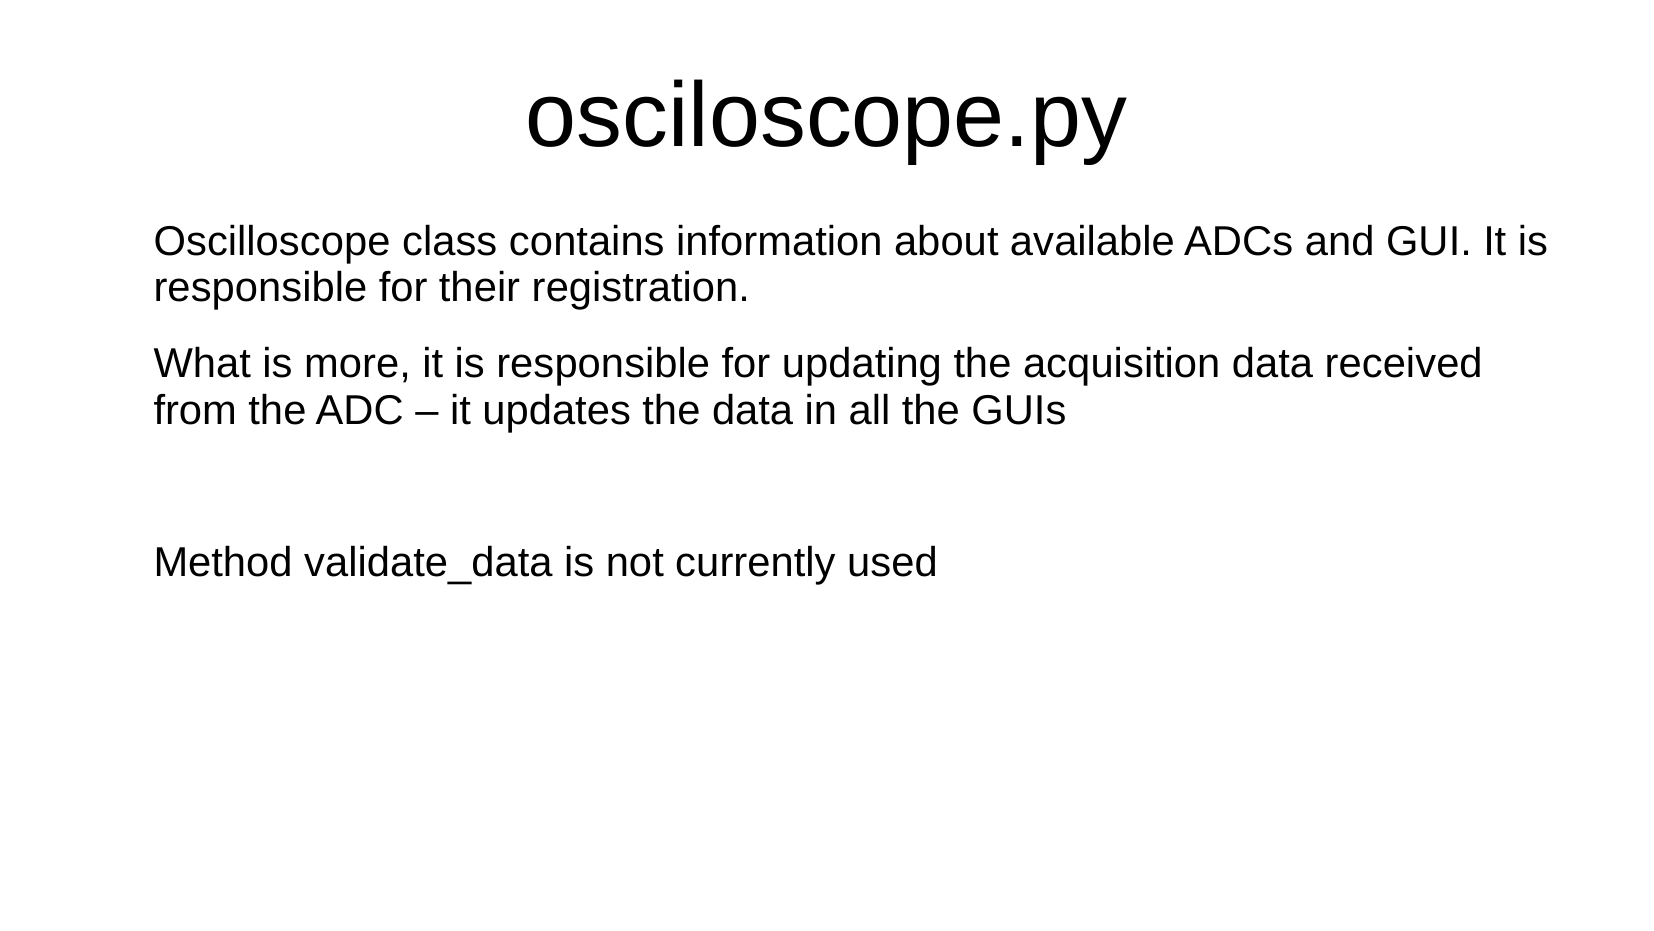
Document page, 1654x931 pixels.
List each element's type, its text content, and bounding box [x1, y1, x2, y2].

title osciloscope.py [82, 37, 1571, 193]
list Oscilloscope class contains information about available ADCs and GUI. It is responsible for their registration. What is more, it is responsible for updating the acquisition data received from the ADC – it updates the data in all the GUIs Method validate_data is not currently used [82, 217, 1571, 758]
